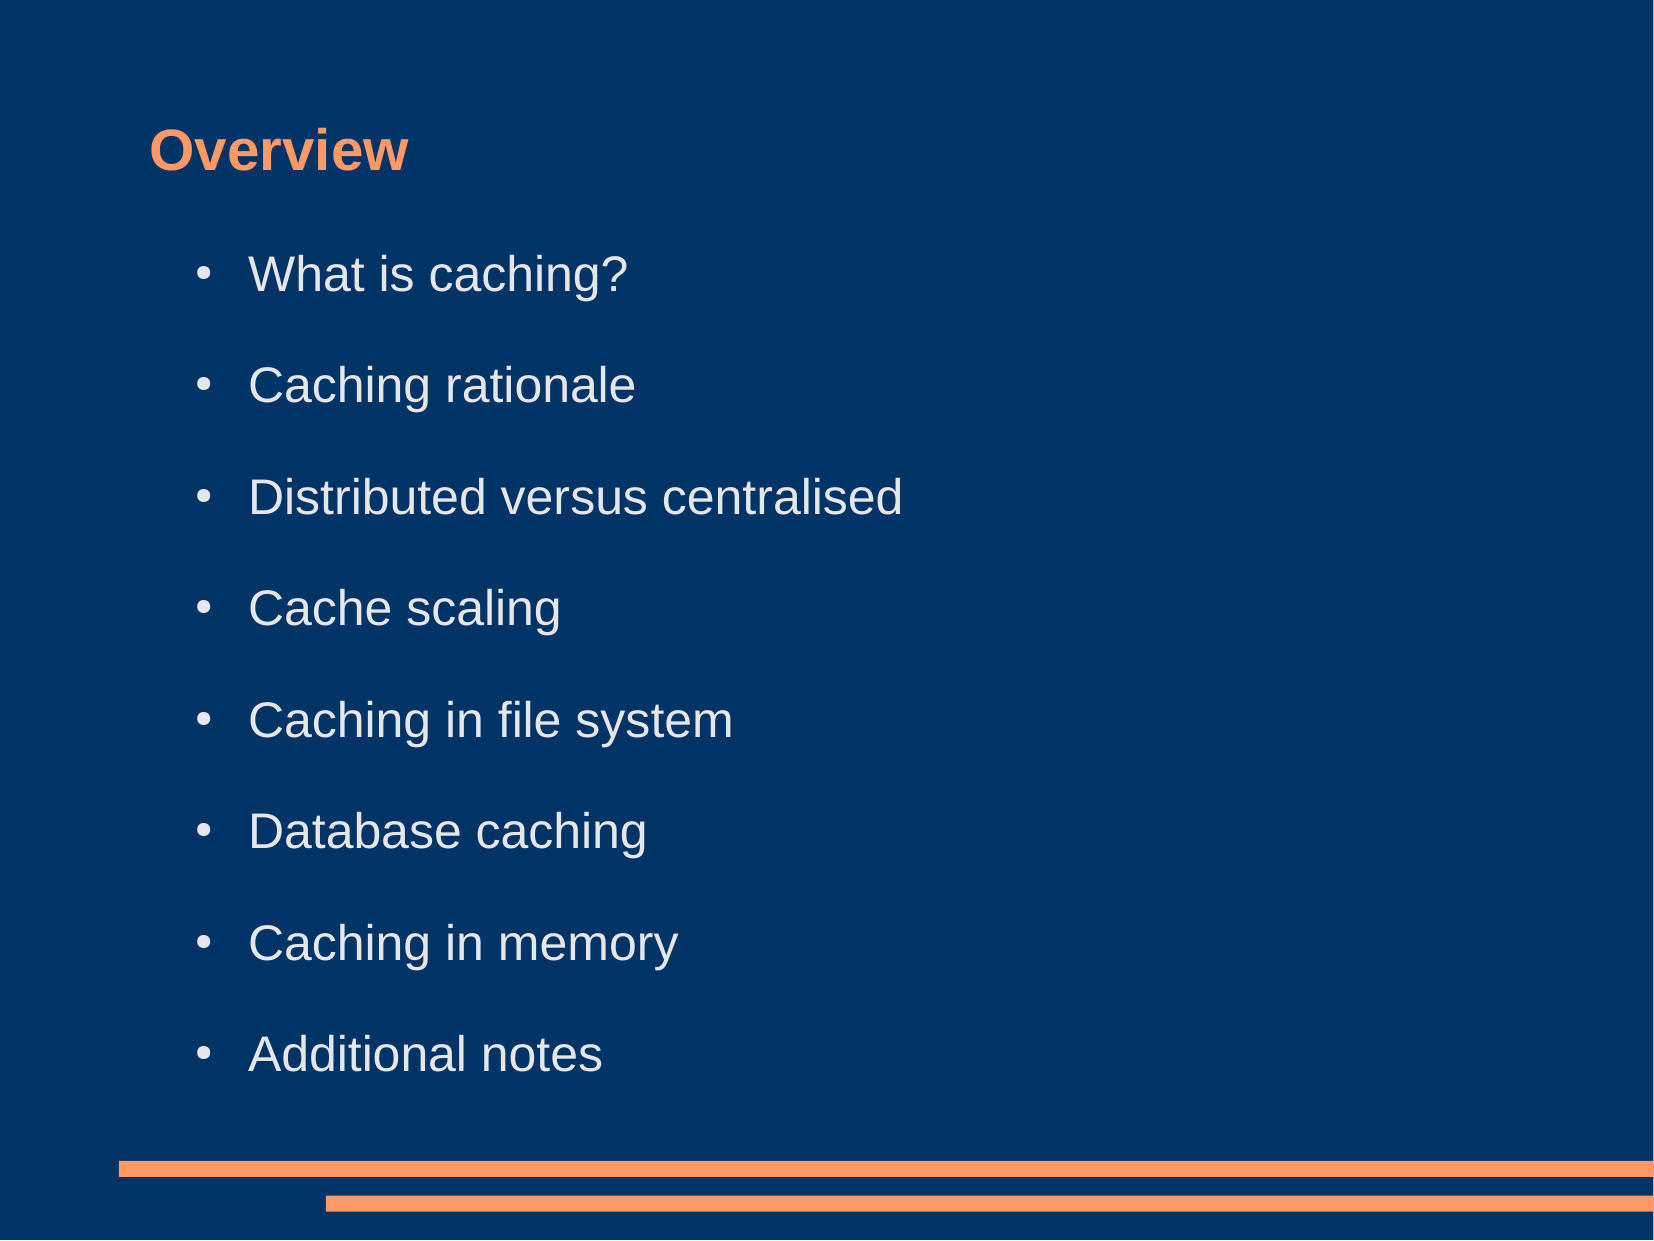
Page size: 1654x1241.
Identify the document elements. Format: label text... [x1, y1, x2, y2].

title Overview [121, 46, 1534, 254]
list What is caching? Caching rationale Distributed versus centralised Cache scaling Caching in file system Database caching Caching in memory Additional notes [177, 246, 1568, 1083]
